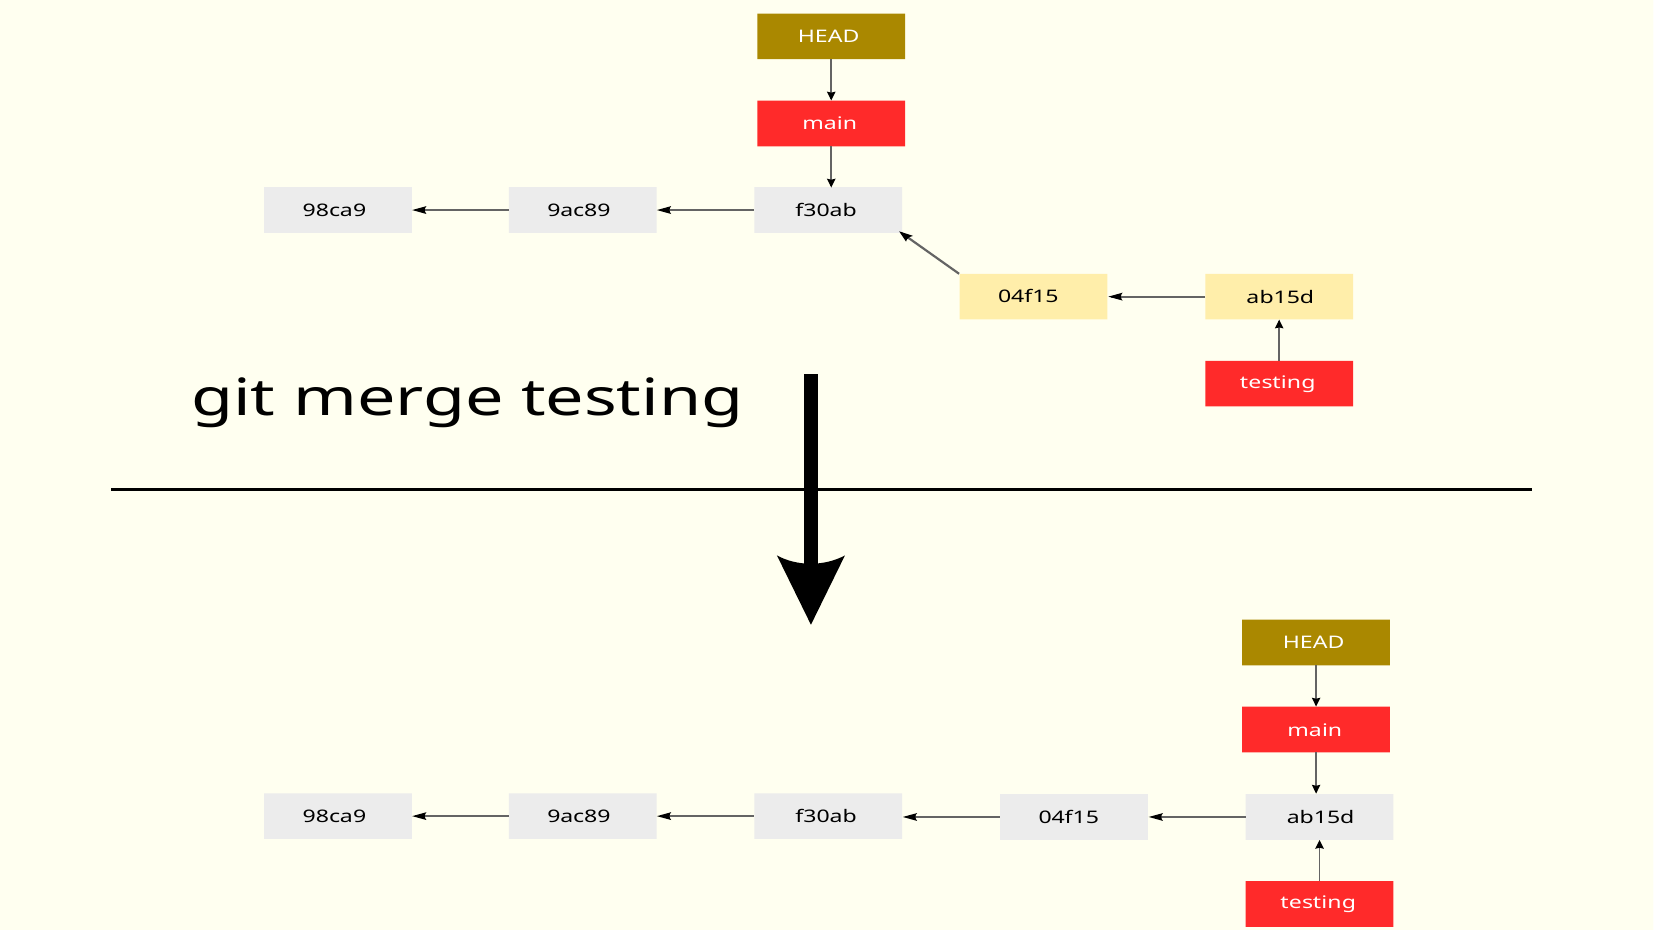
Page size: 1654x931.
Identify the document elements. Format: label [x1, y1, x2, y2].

picture [100, 5, 1544, 931]
